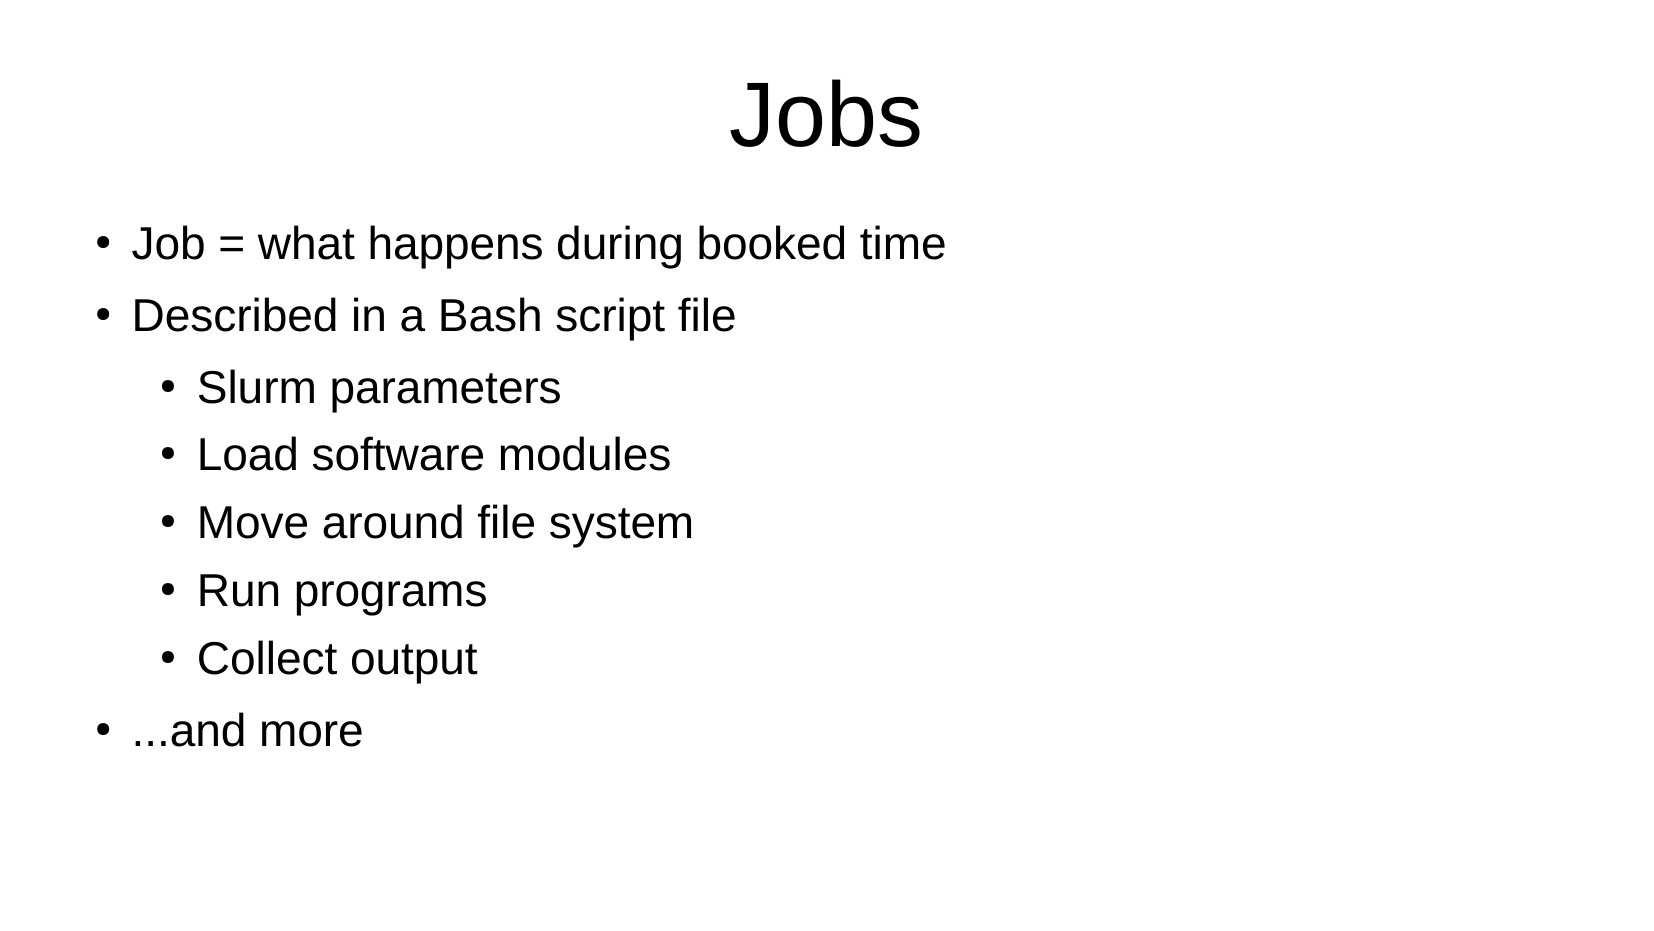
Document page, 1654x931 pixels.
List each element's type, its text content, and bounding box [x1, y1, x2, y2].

title Jobs [82, 37, 1571, 193]
list Job = what happens during booked time Described in a Bash script file Slurm parameters Load software modules Move around file system Run programs Collect output ...and more [82, 217, 1571, 758]
